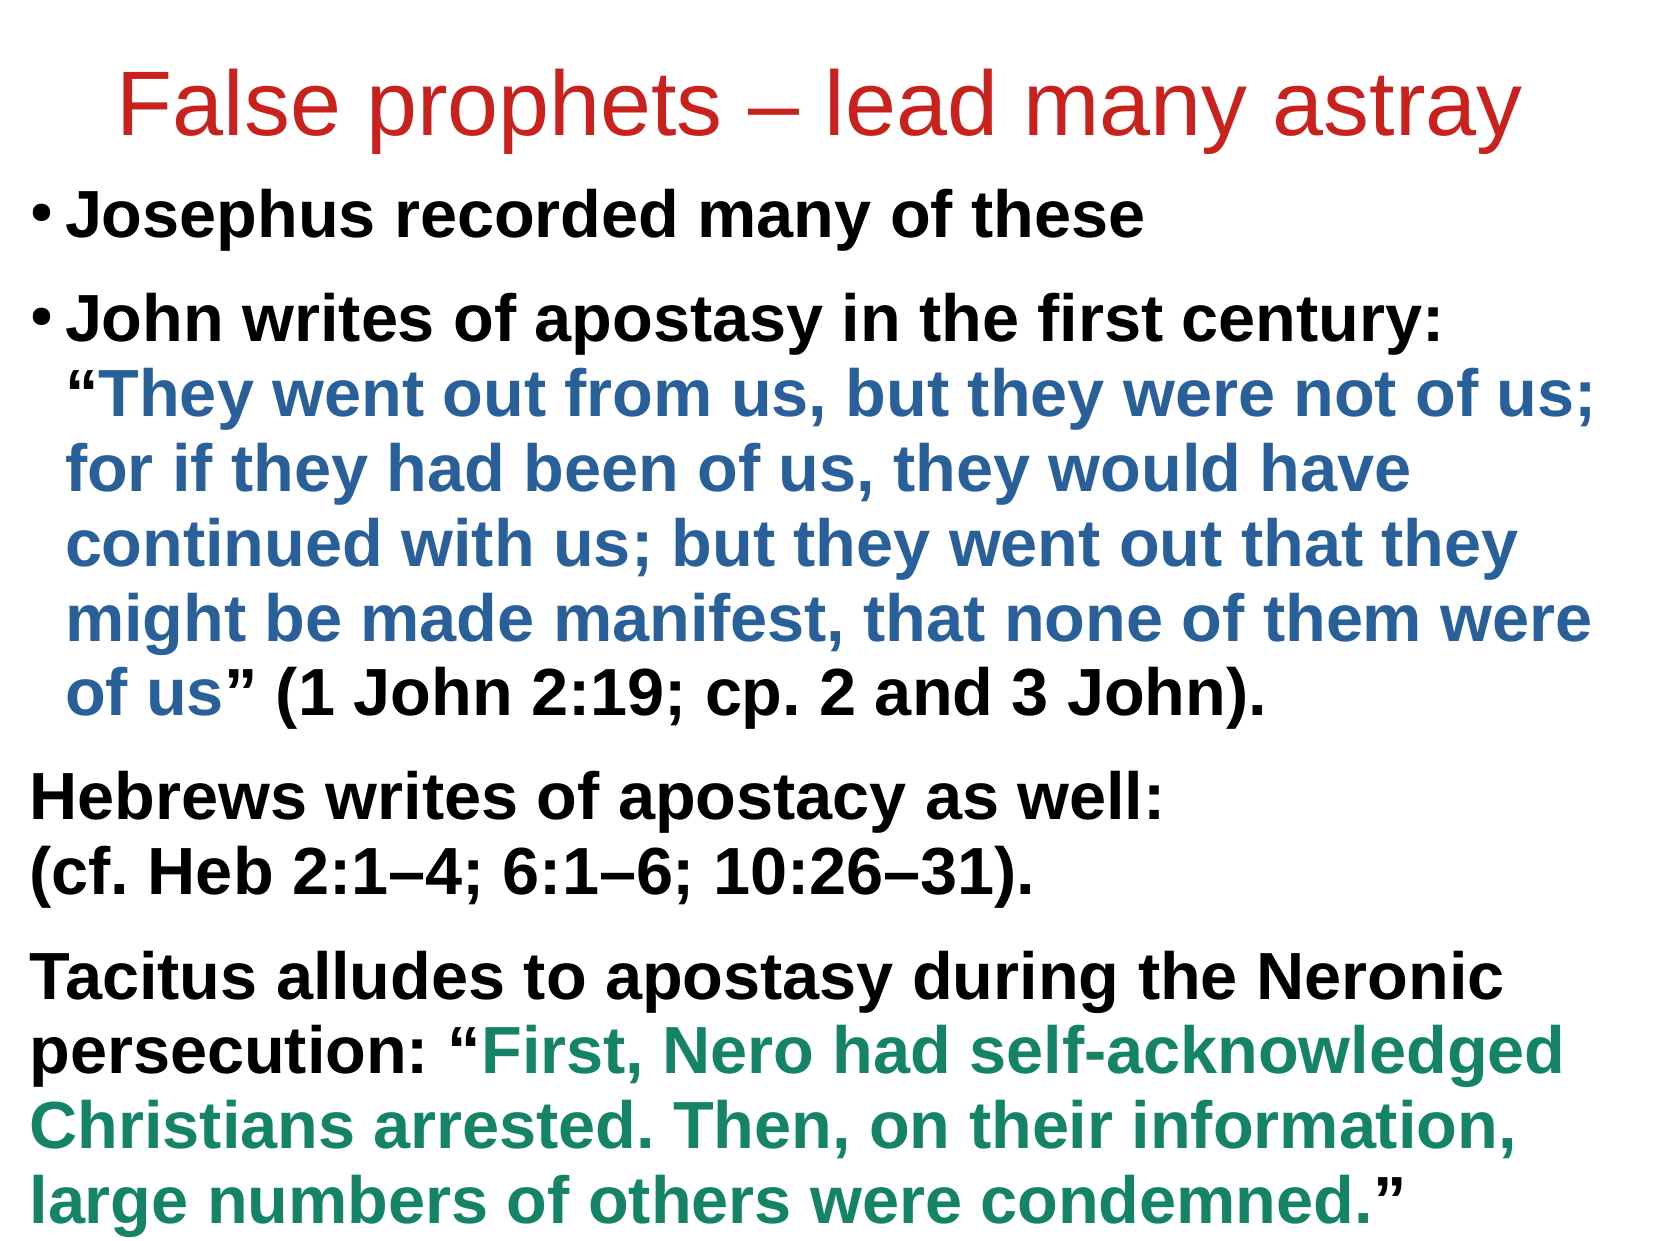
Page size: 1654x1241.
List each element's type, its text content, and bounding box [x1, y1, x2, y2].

list Josephus recorded many of these John writes of apostasy in the first century: “They went out from us, but they were not of us; for if they had been of us, they would have continued with us; but they went out that they might be made manifest, that none of them were of us” (1 John 2:19; cp. 2 and 3 John). Hebrews writes of apostacy as well: (cf. Heb 2:1–4; 6:1–6; 10:26–31). Tacitus alludes to apostasy during the Neronic persecution: “First, Nero had self-acknowledged Christians arrested. Then, on their information, large numbers of others were condemned.” [29, 177, 1625, 1241]
title False prophets – lead many astray [76, 0, 1565, 177]
